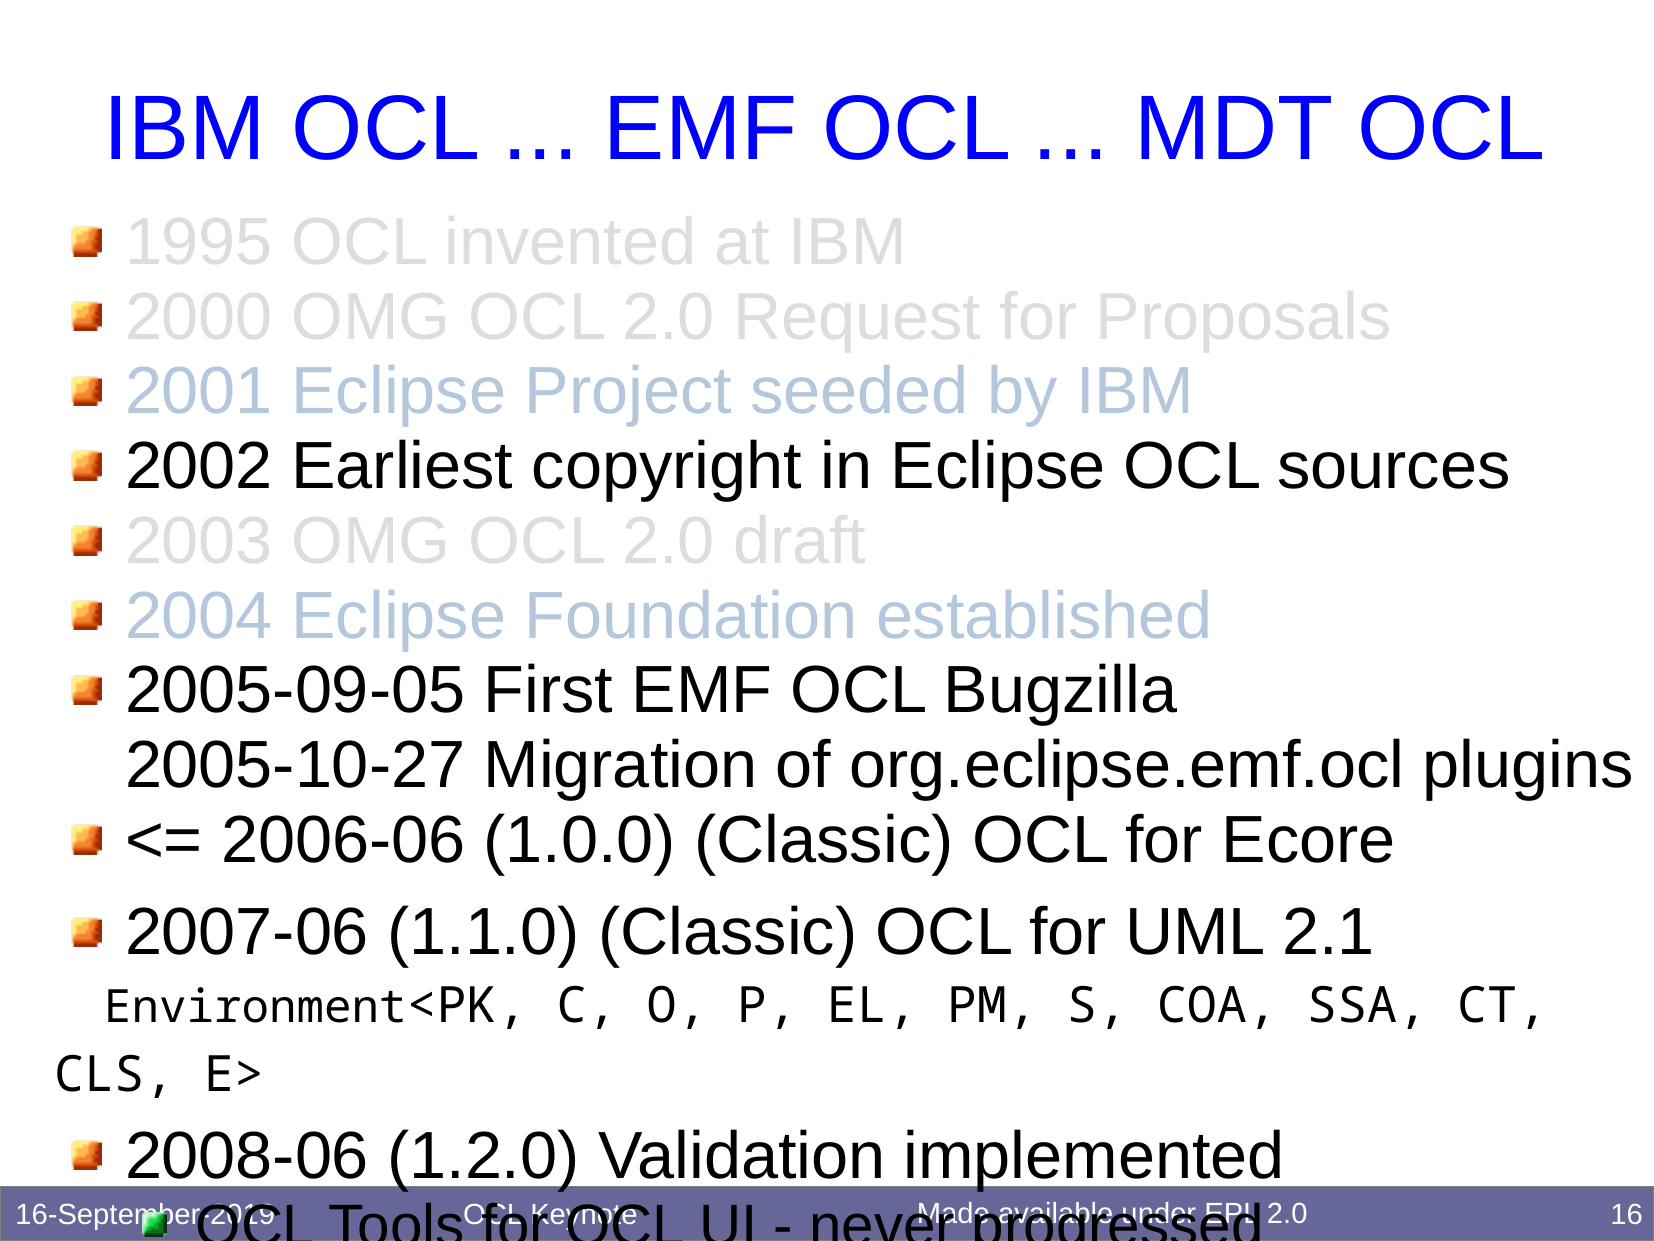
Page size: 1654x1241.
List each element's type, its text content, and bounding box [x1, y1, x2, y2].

title IBM OCL ... EMF OCL ... MDT OCL [34, 56, 1617, 180]
picture [142, 1212, 167, 1237]
list 1995 OCL invented at IBM 2000 OMG OCL 2.0 Request for Proposals 2001 Eclipse Project seeded by IBM 2002 Earliest copyright in Eclipse OCL sources 2003 OMG OCL 2.0 draft 2004 Eclipse Foundation established 2005-09-05 First EMF OCL Bugzilla 2005-10-27 Migration of org.eclipse.emf.ocl plugins <= 2006-06 (1.0.0) (Classic) OCL for Ecore 2007-06 (1.1.0) (Classic) OCL for UML 2.1 Environment<PK, C, O, P, EL, PM, S, COA, SSA, CT, CLS, E> 2008-06 (1.2.0) Validation implemented OCL Tools for OCL UI - never progressed [54, 203, 1647, 1182]
